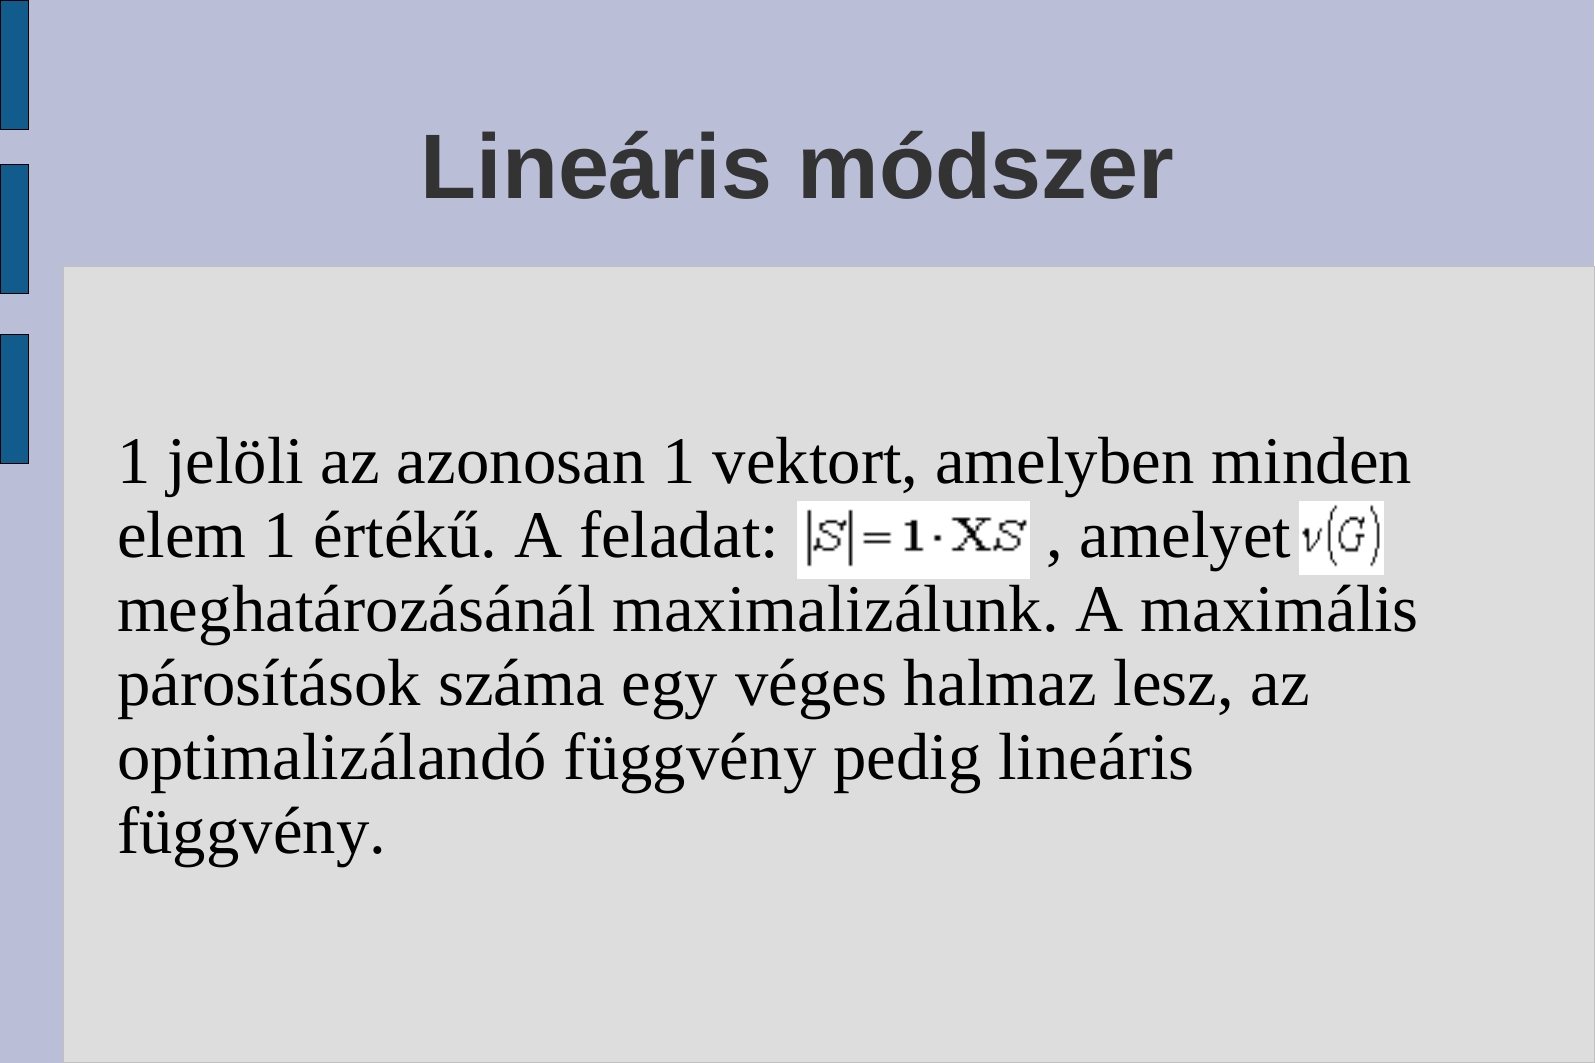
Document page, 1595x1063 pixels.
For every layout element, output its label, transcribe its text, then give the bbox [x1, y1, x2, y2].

picture [1299, 501, 1384, 575]
picture [797, 501, 1030, 579]
title Lineáris módszer [117, 85, 1479, 249]
subtitle 1 jelöli az azonosan 1 vektort, amelyben minden elem 1 értékű. A feladat: , amelyet meghatározásánál maximalizálunk. A maximális párosítások száma egy véges halmaz lesz, az optimalizálandó függvény pedig lineáris függvény. [117, 302, 1479, 990]
